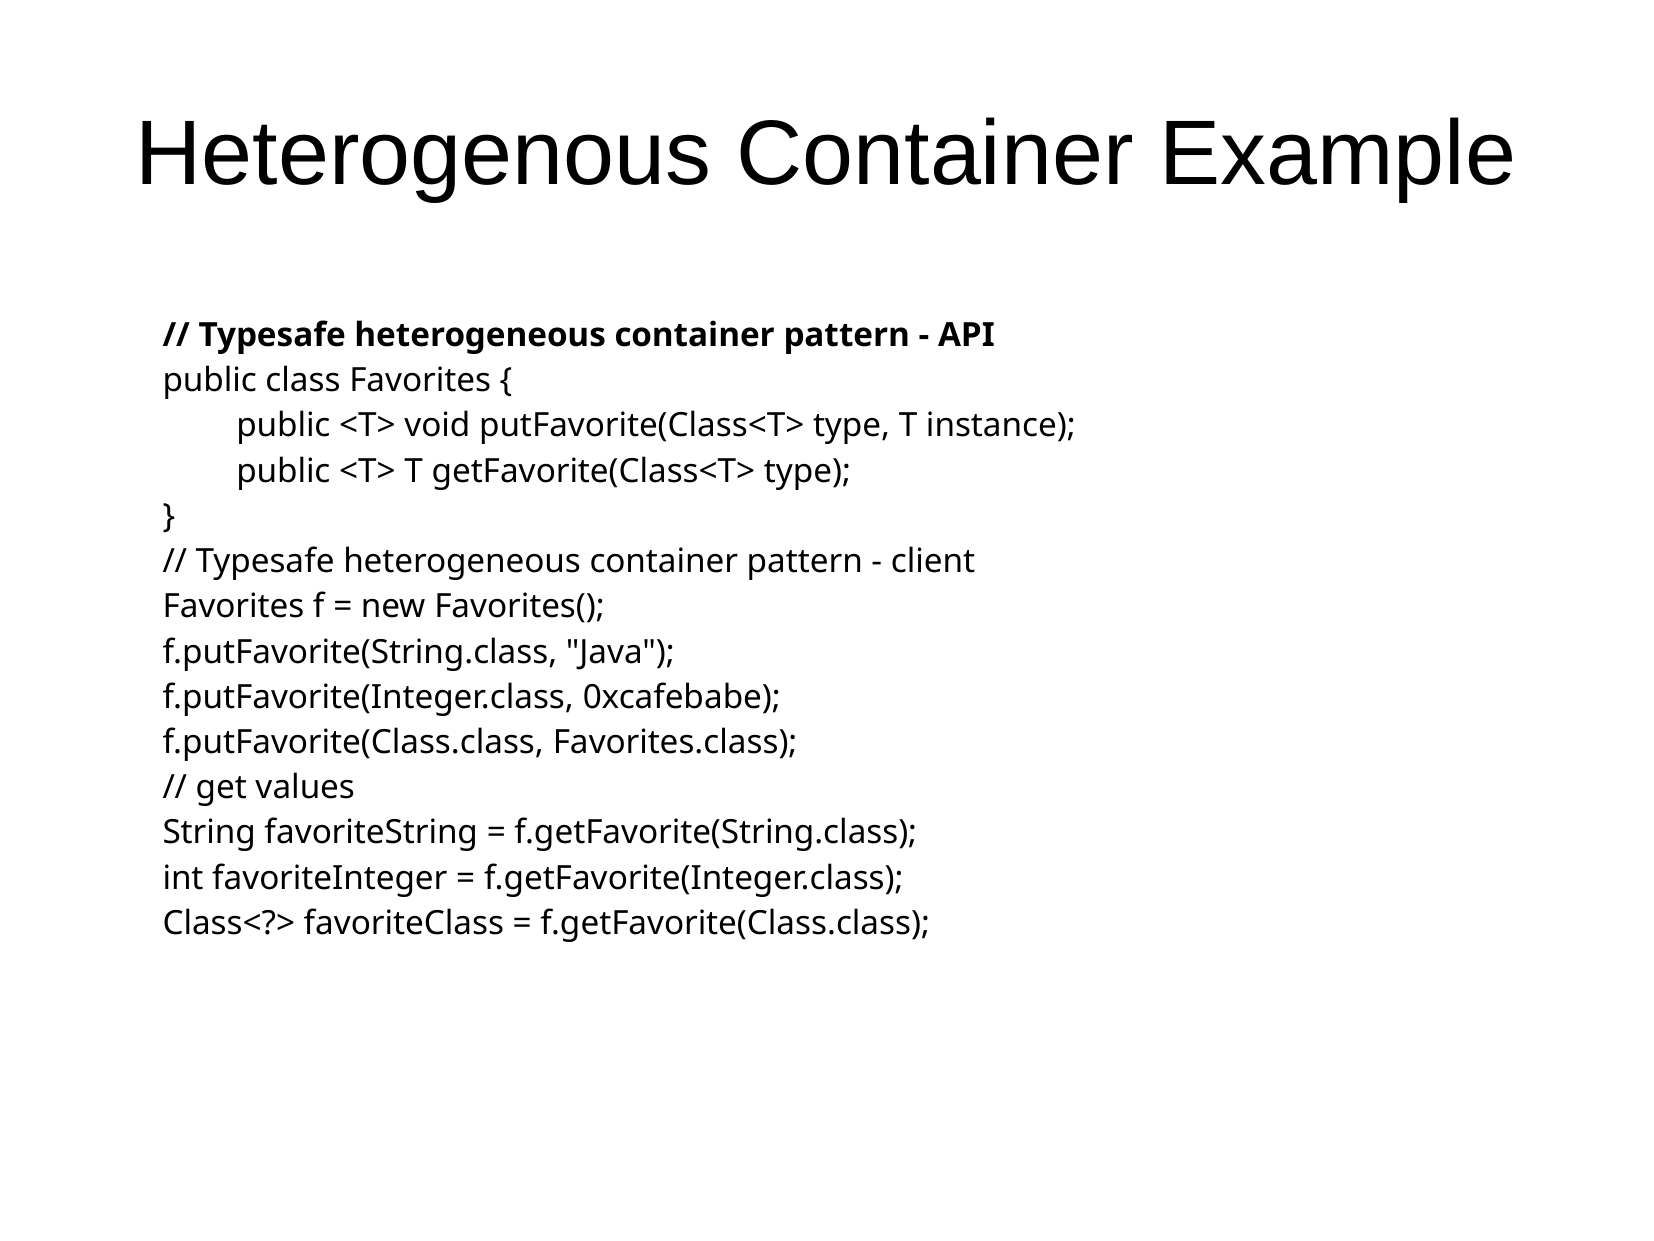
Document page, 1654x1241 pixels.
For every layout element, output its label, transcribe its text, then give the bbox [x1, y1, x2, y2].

title Heterogenous Container Example [82, 56, 1571, 250]
list [82, 290, 1571, 1094]
text_box // Typesafe heterogeneous container pattern - API public class Favorites { public <T> void putFavorite(Class<T> type, T instance); public <T> T getFavorite(Class<T> type); } // Typesafe heterogeneous container pattern - client Favorites f = new Favorites(); f.putFavorite(String.class, "Java"); f.putFavorite(Integer.class, 0xcafebabe); f.putFavorite(Class.class, Favorites.class); // get values String favoriteString = f.getFavorite(String.class); int favoriteInteger = f.getFavorite(Integer.class); Class<?> favoriteClass = f.getFavorite(Class.class); [147, 303, 1506, 1004]
